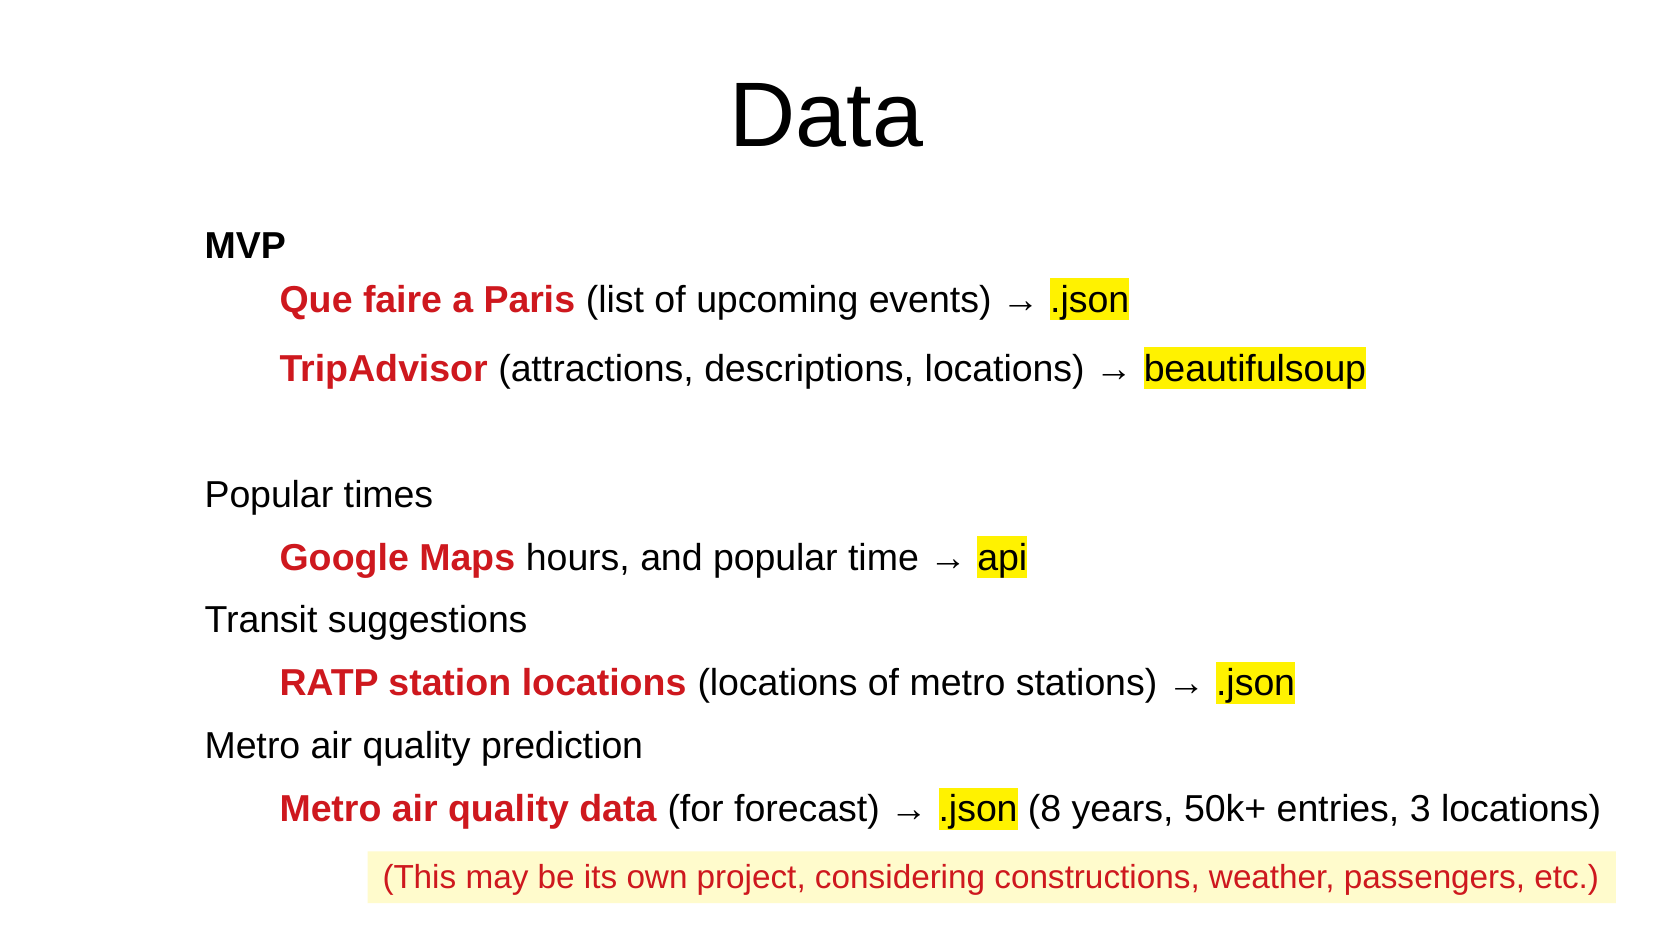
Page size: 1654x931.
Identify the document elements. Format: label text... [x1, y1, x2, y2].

text_box (This may be its own project, considering constructions, weather, passengers, etc.) [367, 851, 1616, 904]
text_box MVP Que faire a Paris (list of upcoming events) → .json TripAdvisor (attractions, descriptions, locations) → beautifulsoup Popular times Google Maps hours, and popular time → api Transit suggestions RATP station locations (locations of metro stations) → .json Metro air quality prediction Metro air quality data (for forecast) → .json (8 years, 50k+ entries, 3 locations) [189, 210, 1617, 838]
title Data [82, 37, 1571, 193]
